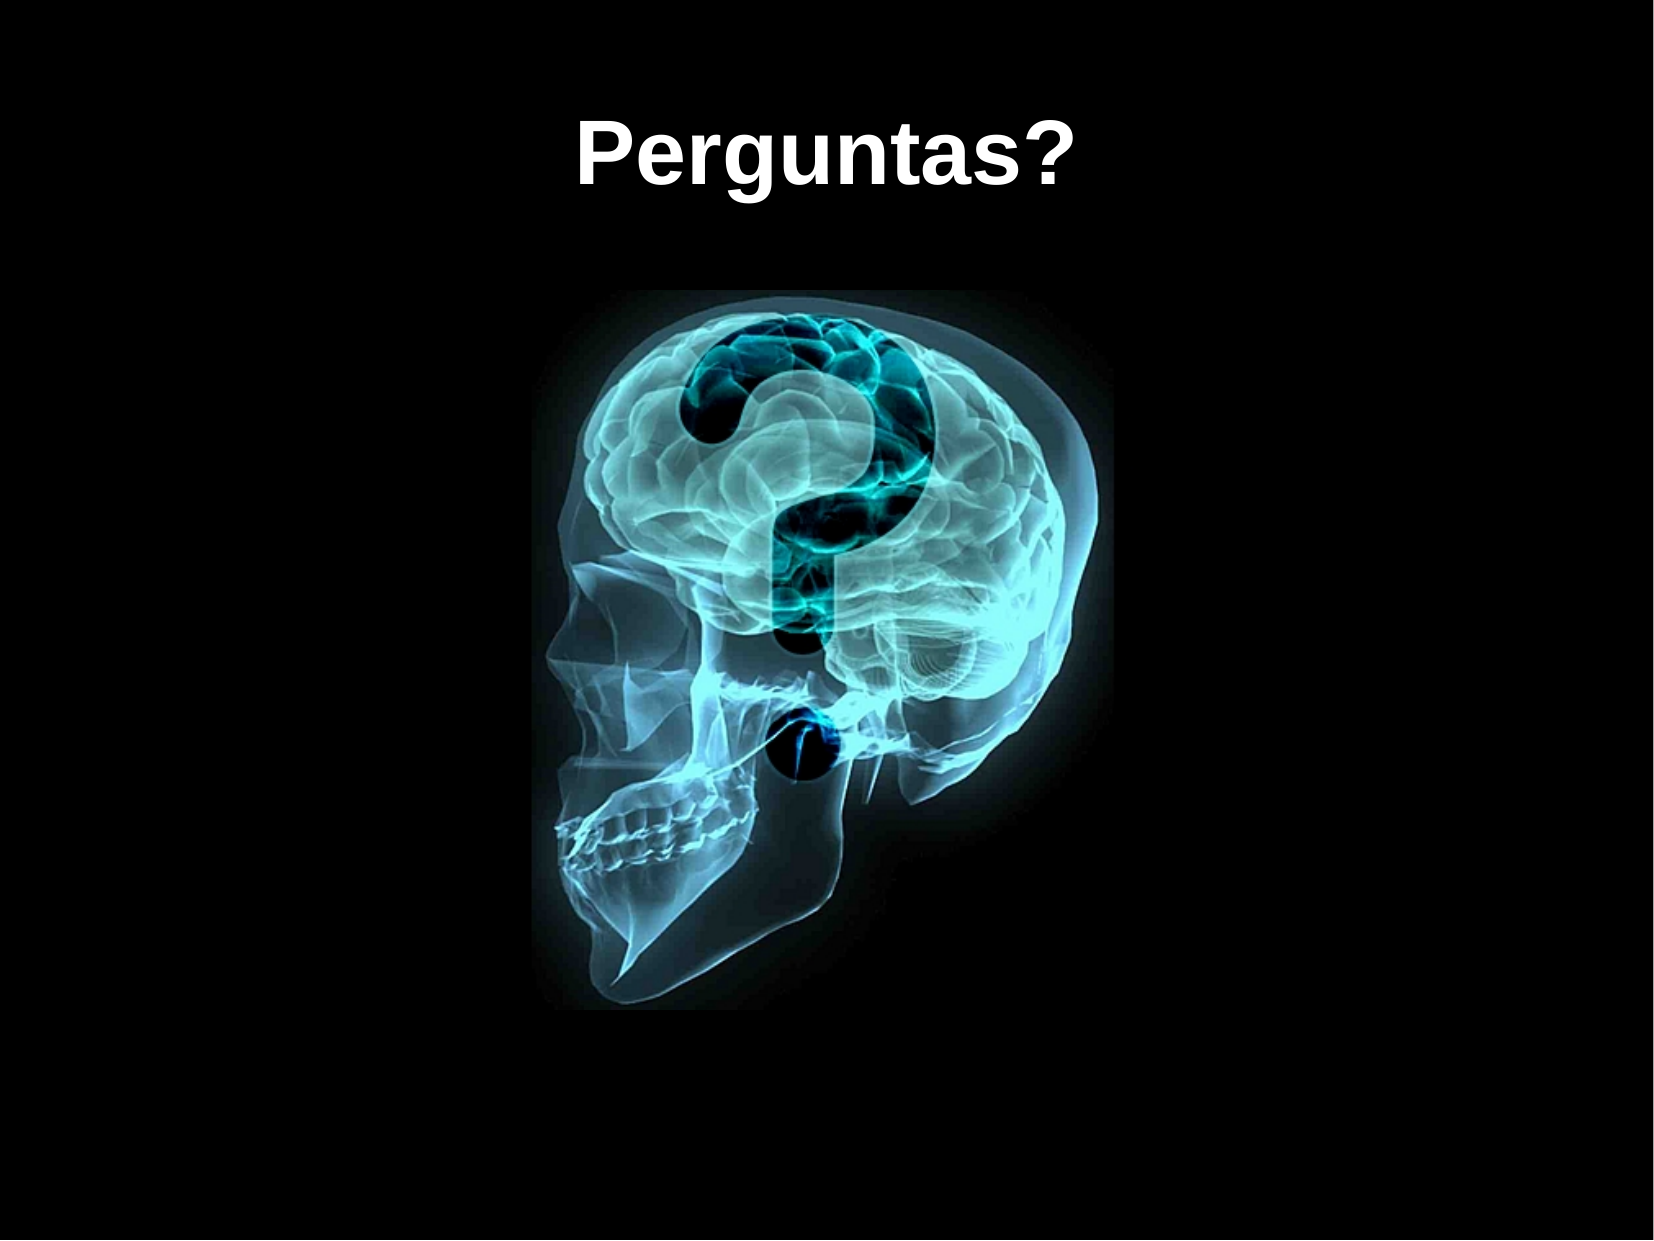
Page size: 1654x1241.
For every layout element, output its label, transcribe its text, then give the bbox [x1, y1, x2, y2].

picture [401, 290, 1219, 1010]
title Perguntas? [82, 49, 1571, 257]
